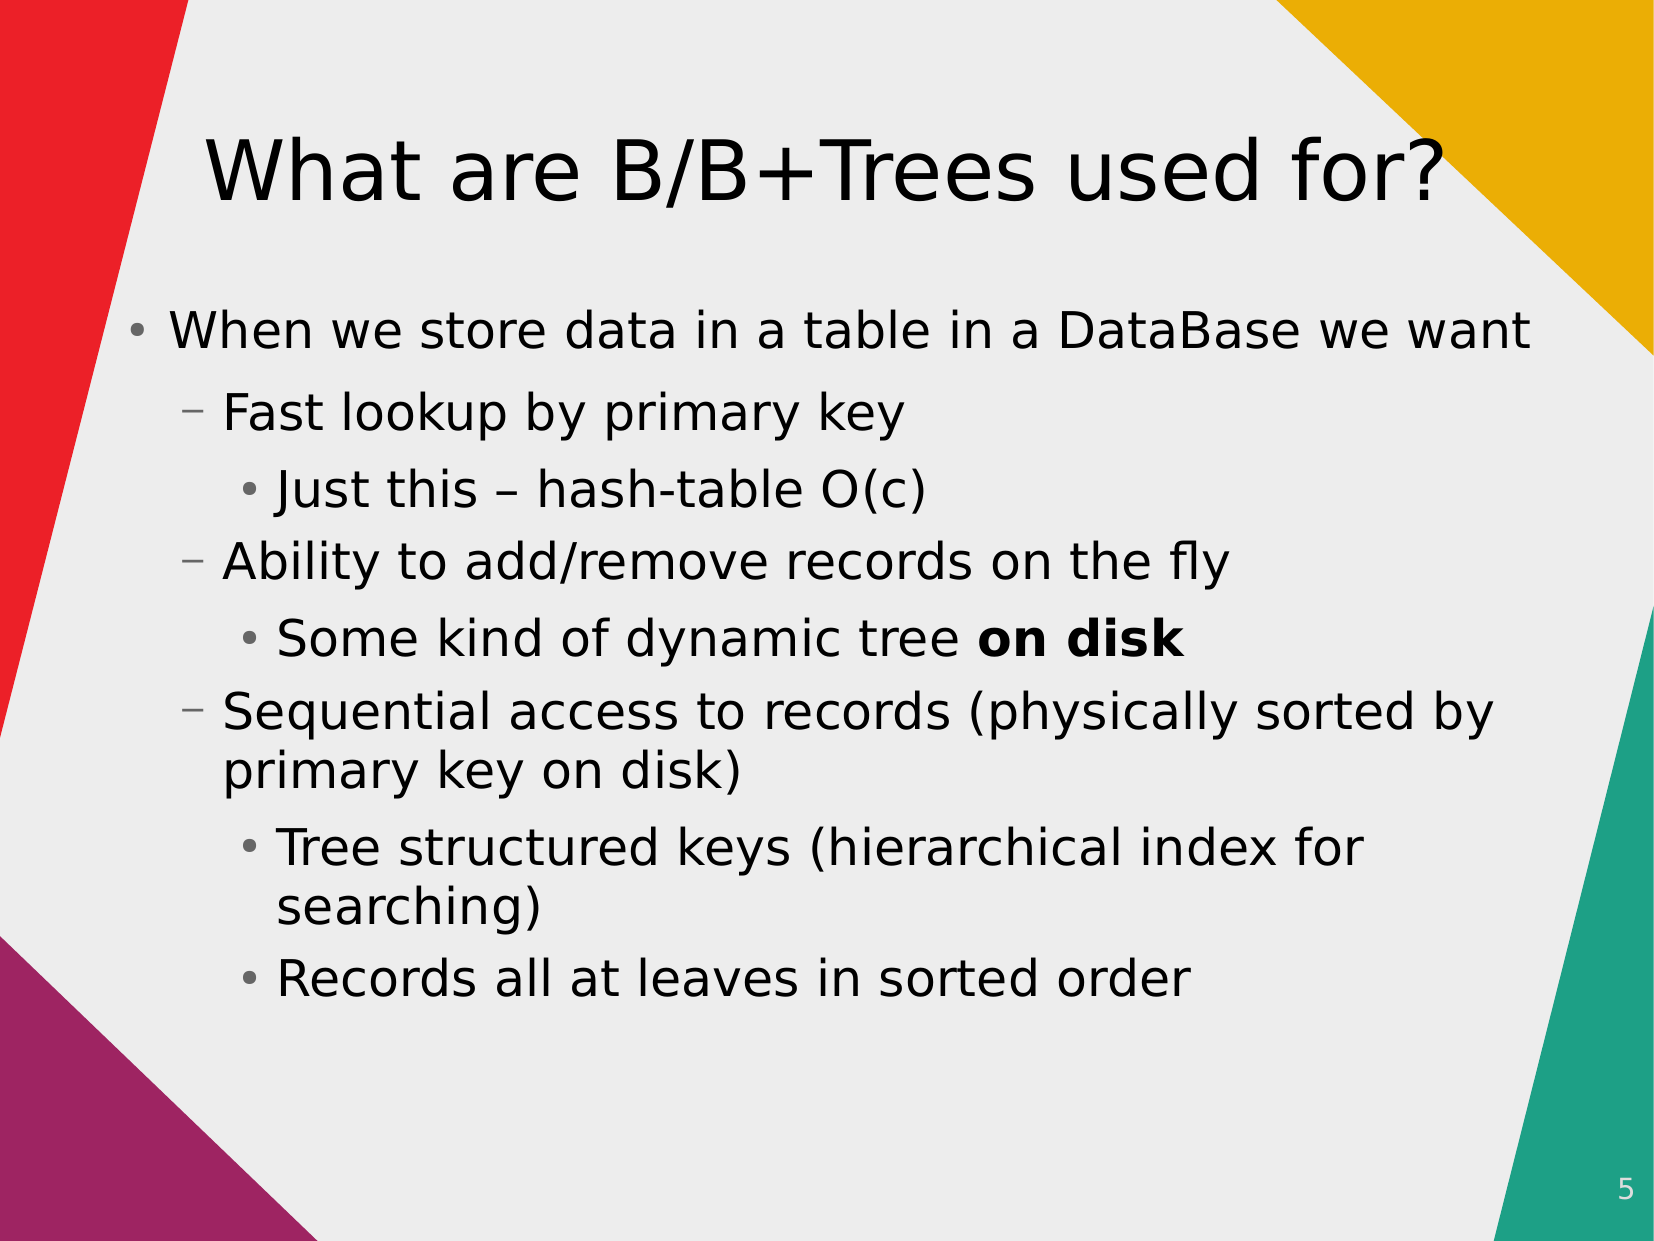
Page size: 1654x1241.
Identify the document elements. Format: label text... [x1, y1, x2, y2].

list When we store data in a table in a DataBase we want Fast lookup by primary key Just this – hash-table O(c) Ability to add/remove records on the fly Some kind of dynamic tree on disk Sequential access to records (physically sorted by primary key on disk) Tree structured keys (hierarchical index for searching) Records all at leaves in sorted order [114, 302, 1539, 1033]
title What are B/B+Trees used for? [114, 73, 1539, 271]
